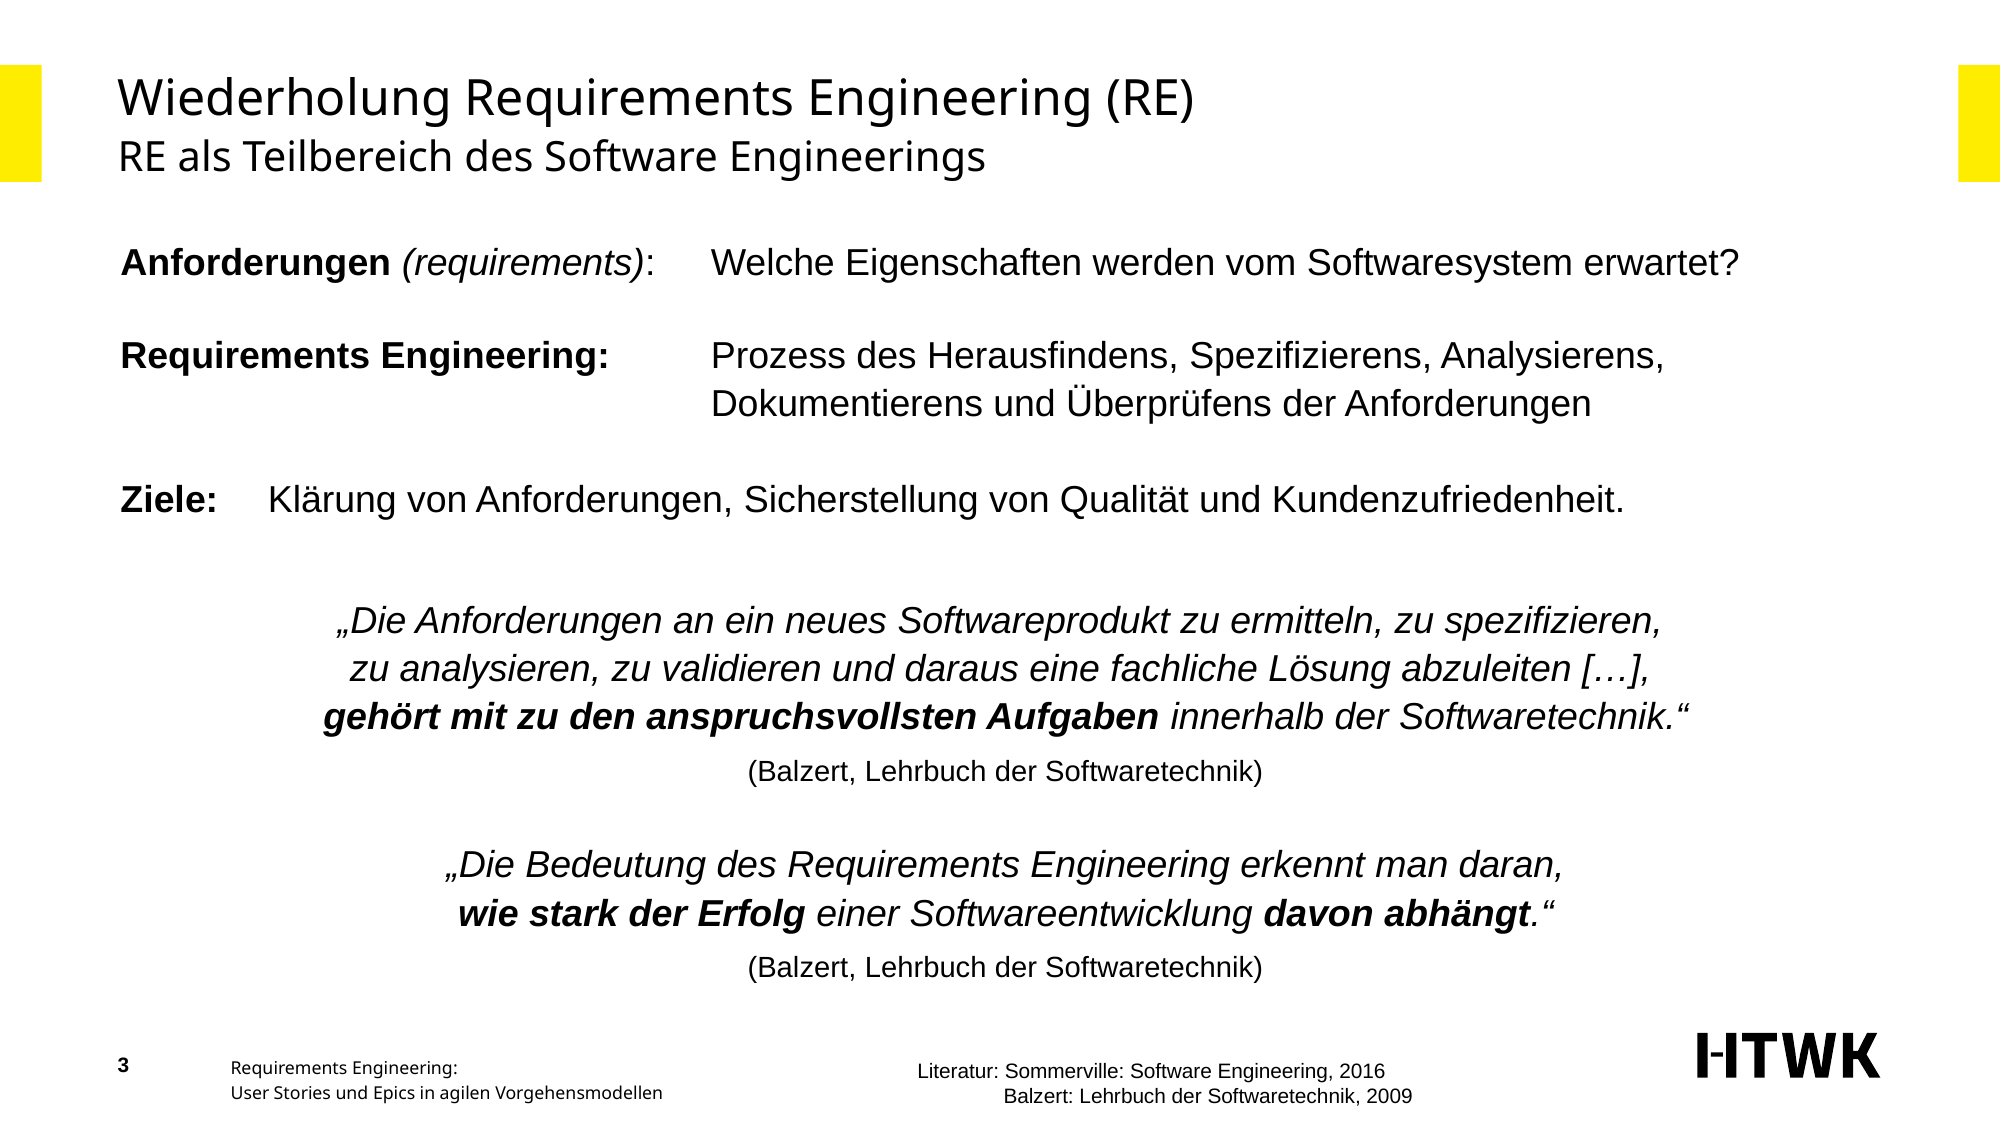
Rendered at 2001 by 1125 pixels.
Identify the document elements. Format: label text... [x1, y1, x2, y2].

title Wiederholung Requirements Engineering (RE) RE als Teilbereich des Software Engineerings [117, 60, 1883, 178]
text_box Literatur: Sommerville: Software Engineering, 2016 Balzert: Lehrbuch der Softwaretechnik, 2009 [902, 1050, 1553, 1115]
text_box Anforderungen (requirements): Welche Eigenschaften werden vom Softwaresystem erwartet? Requirements Engineering: Prozess des Herausfindens, Spezifizierens, Analysierens, Dokumentierens und Überprüfens der Anforderungen Ziele: Klärung von Anforderungen, Sicherstellung von Qualität und Kundenzufriedenheit. „Die Anforderungen an ein neues Softwareprodukt zu ermitteln, zu spezifizieren, zu analysieren, zu validieren und daraus eine fachliche Lösung abzuleiten […], gehört mit zu den anspruchsvollsten Aufgaben innerhalb der Softwaretechnik.“ (Balzert, Lehrbuch der Softwaretechnik) „Die Bedeutung des Requirements Engineering erkennt man daran, wie stark der Erfolg einer Softwareentwicklung davon abhängt.“ (Balzert, Lehrbuch der Softwaretechnik) [120, 237, 1892, 1002]
